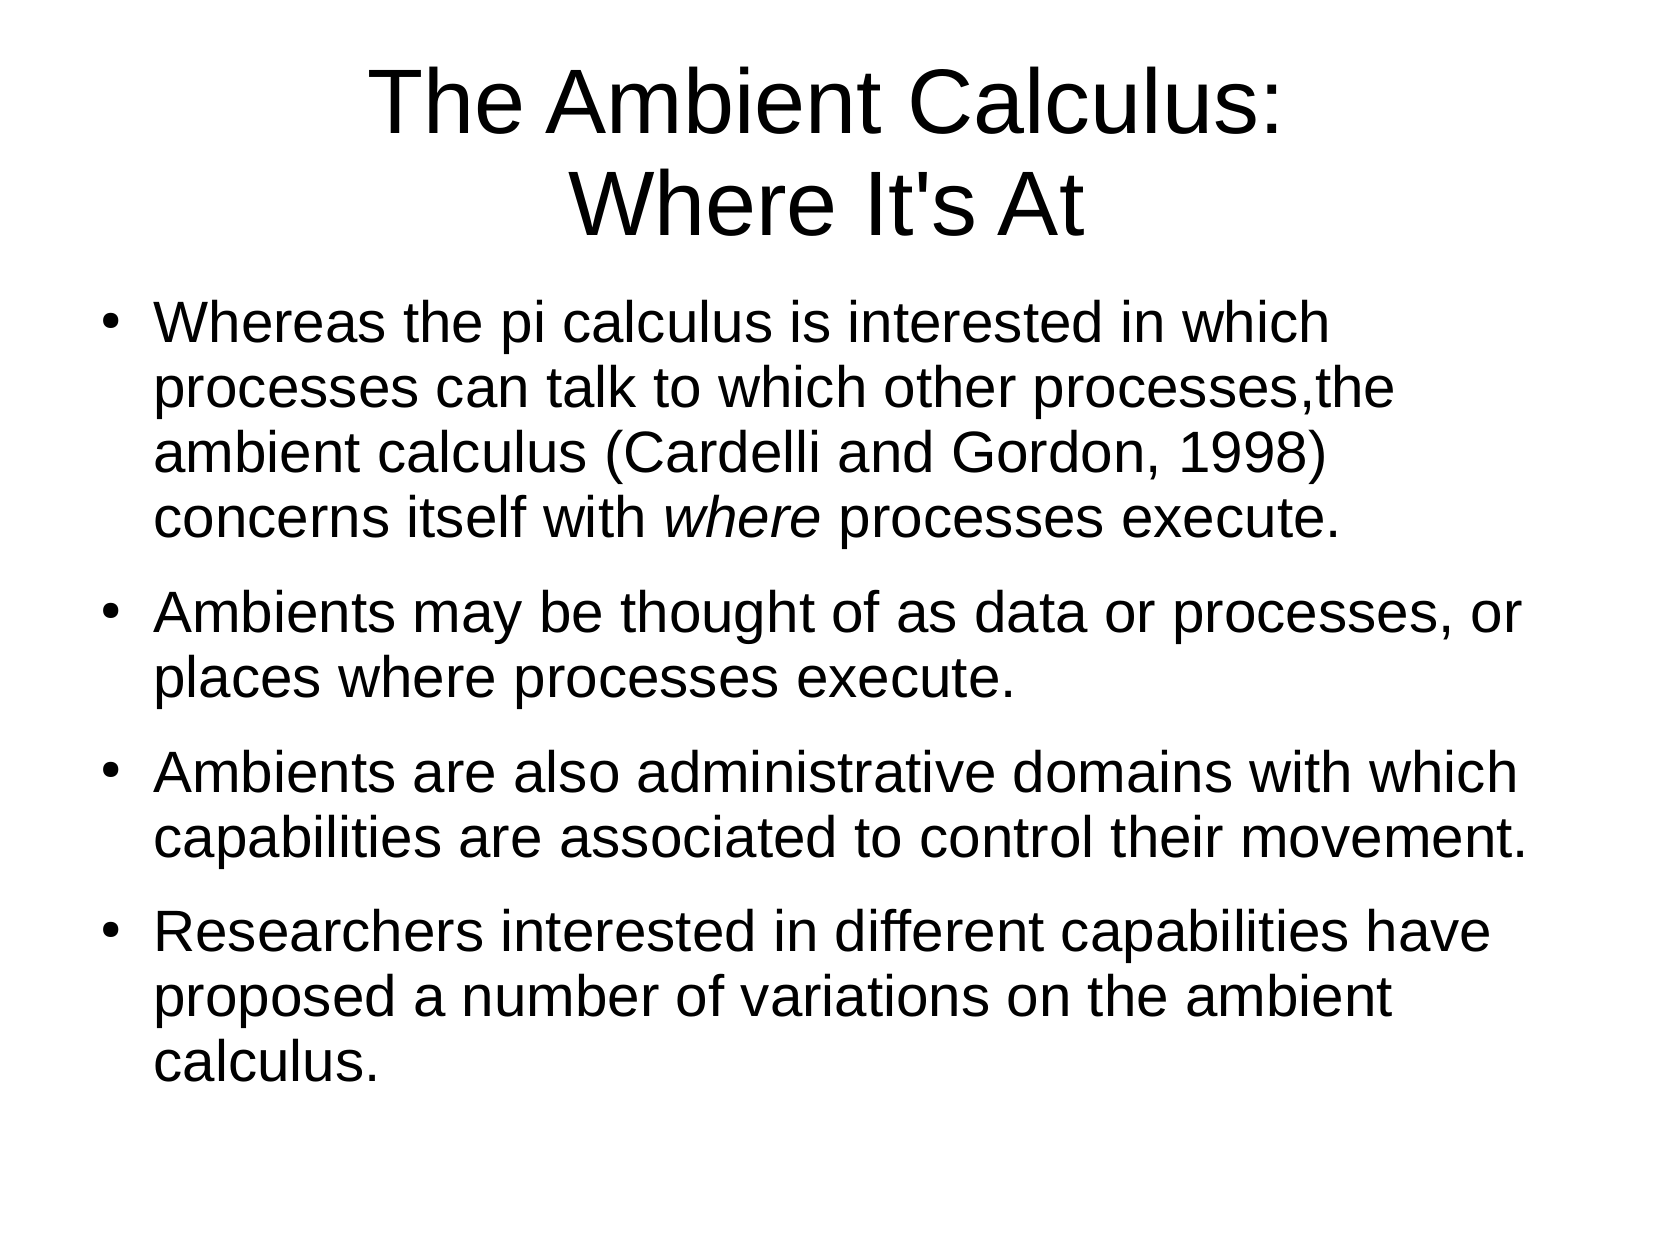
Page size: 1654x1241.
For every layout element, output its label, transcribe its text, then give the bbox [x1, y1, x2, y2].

list Whereas the pi calculus is interested in which processes can talk to which other processes,the ambient calculus (Cardelli and Gordon, 1998) concerns itself with where processes execute. Ambients may be thought of as data or processes, or places where processes execute. Ambients are also administrative domains with which capabilities are associated to control their movement. Researchers interested in different capabilities have proposed a number of variations on the ambient calculus. [82, 290, 1571, 1109]
title The Ambient Calculus: Where It's At [82, 49, 1571, 257]
